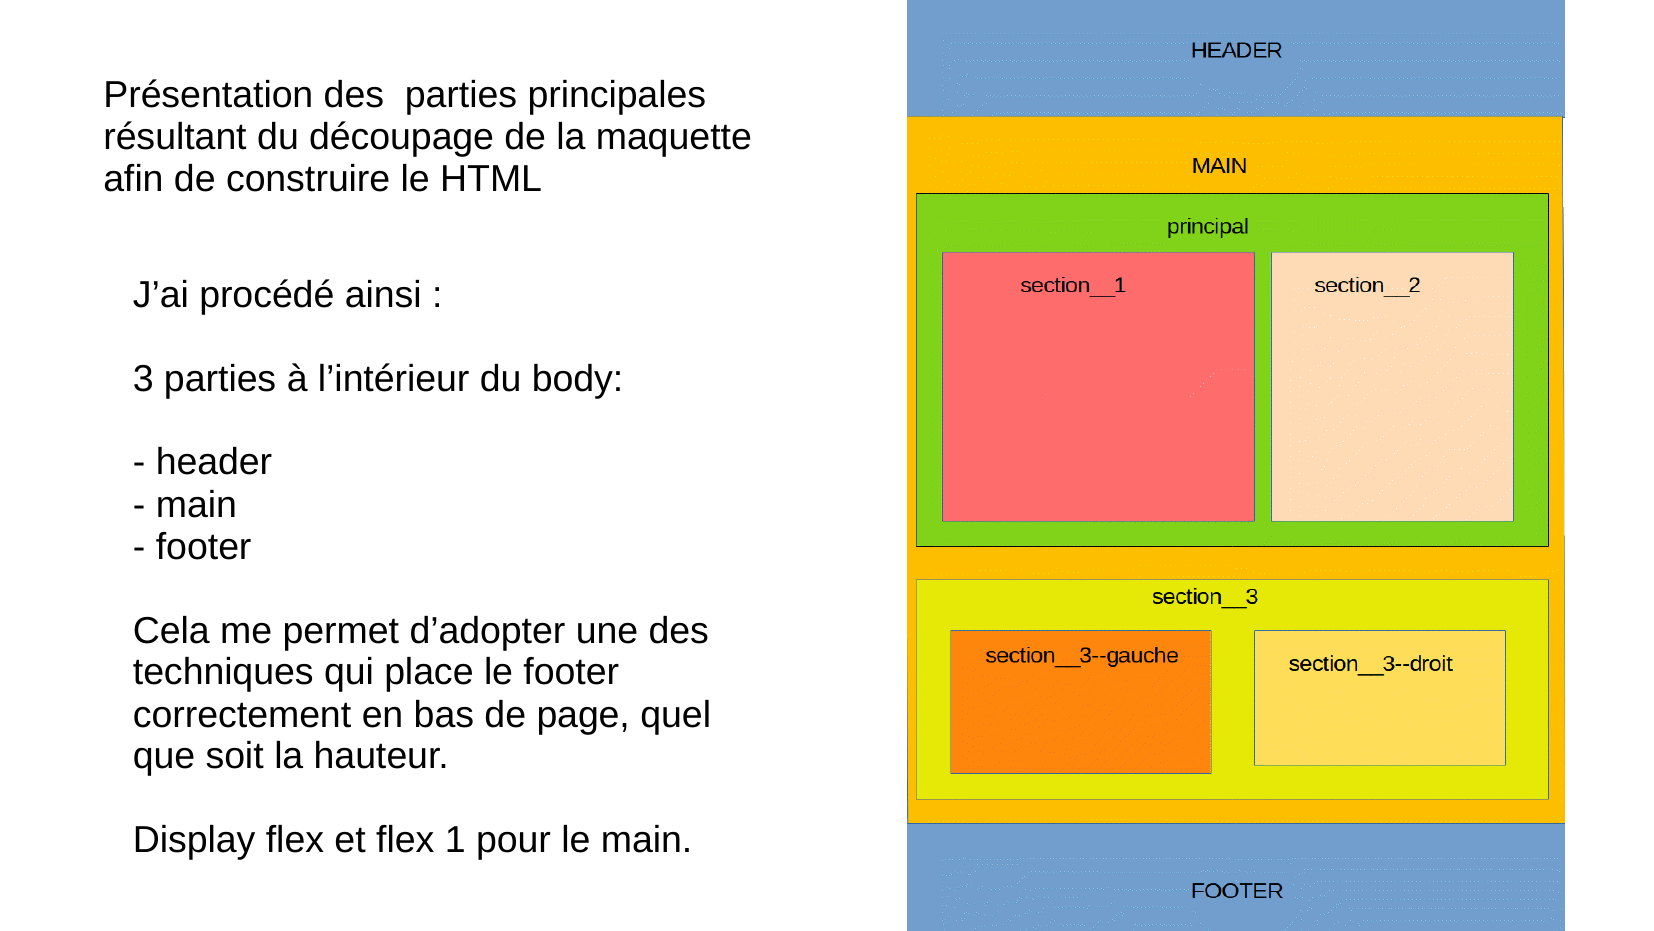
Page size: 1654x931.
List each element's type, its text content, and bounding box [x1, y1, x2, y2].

text_box Présentation des parties principales résultant du découpage de la maquette afin de construire le HTML [88, 65, 798, 207]
picture [907, 0, 1565, 931]
text_box J’ai procédé ainsi : 3 parties à l’intérieur du body: - header - main - footer Cela me permet d’adopter une des techniques qui place le footer correctement en bas de page, quel que soit la hauteur. Display flex et flex 1 pour le main. [118, 265, 798, 911]
